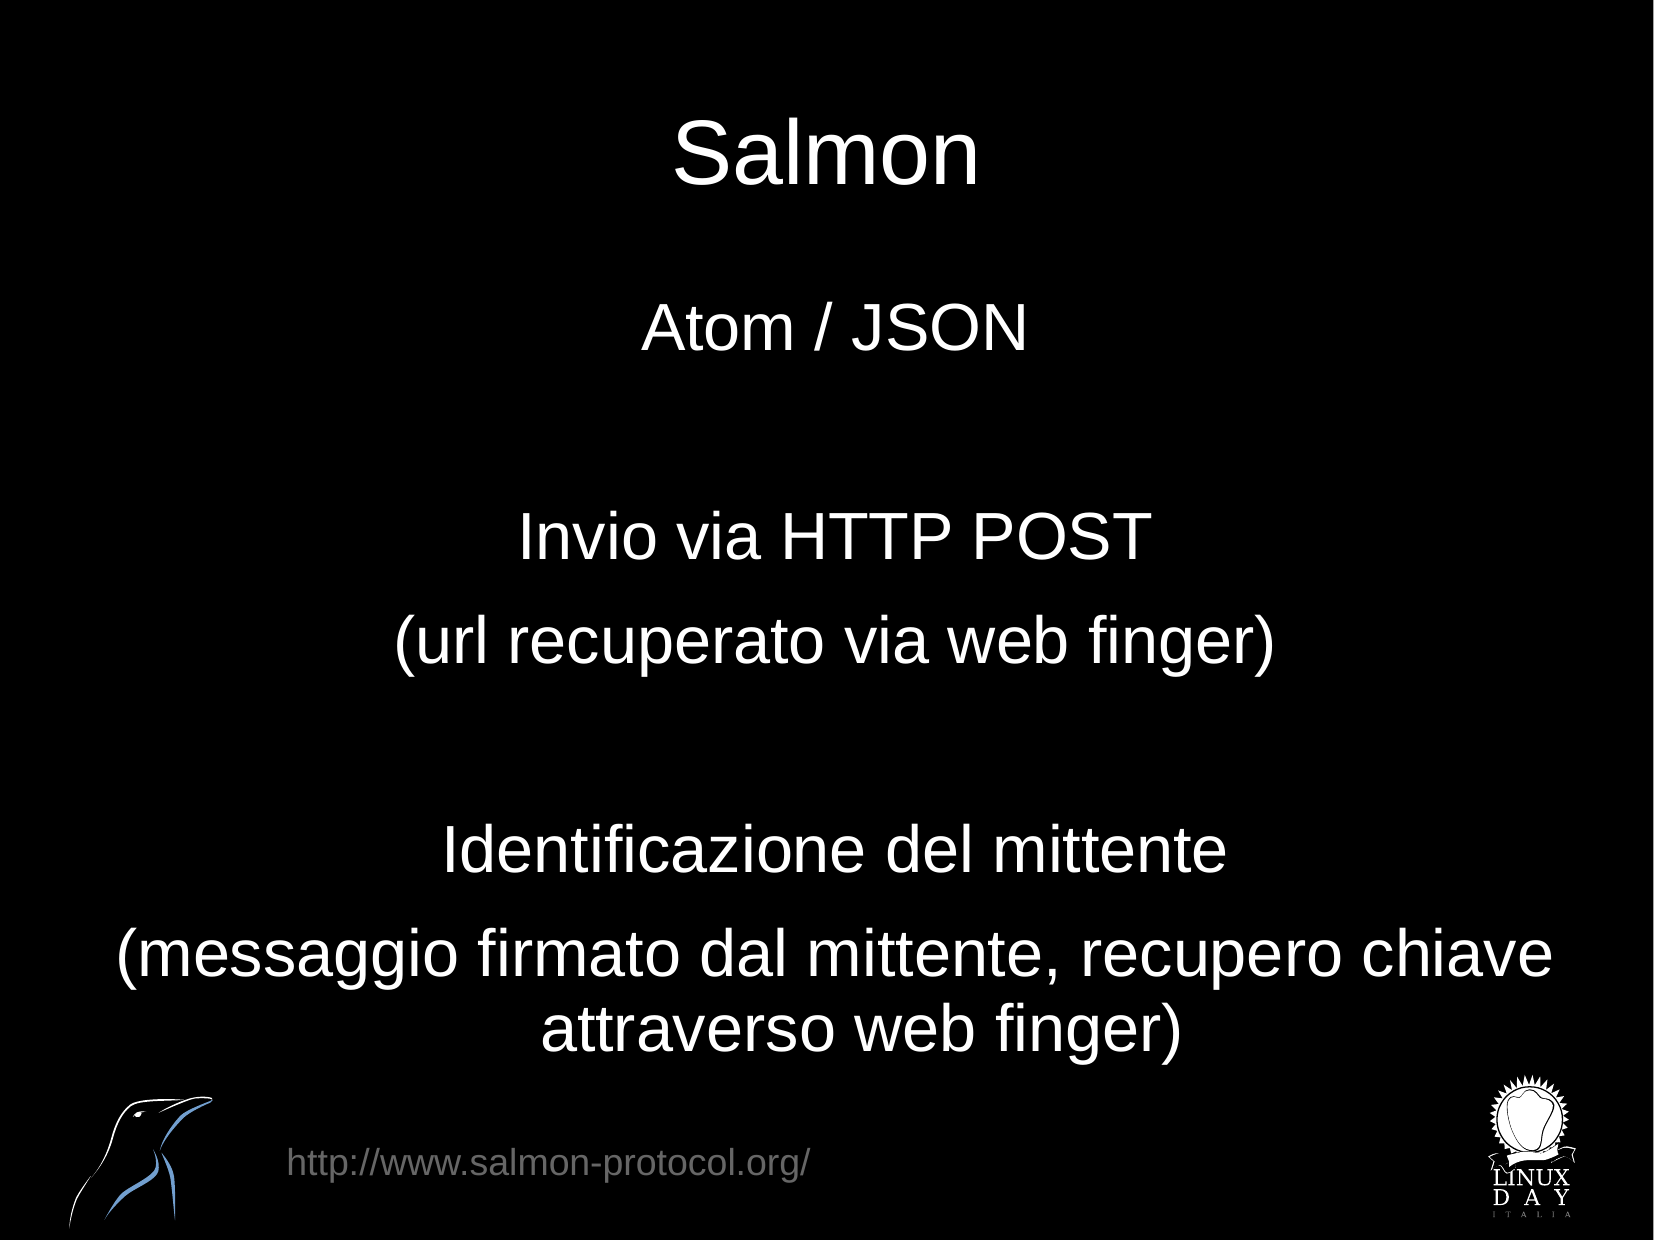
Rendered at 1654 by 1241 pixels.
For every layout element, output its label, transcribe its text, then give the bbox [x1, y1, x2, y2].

list Atom / JSON Invio via HTTP POST (url recuperato via web finger) Identificazione del mittente (messaggio firmato dal mittente, recupero chiave attraverso web finger) [82, 290, 1571, 1109]
title Salmon [82, 49, 1571, 257]
text_box http://www.salmon-protocol.org/ [271, 1133, 1441, 1191]
